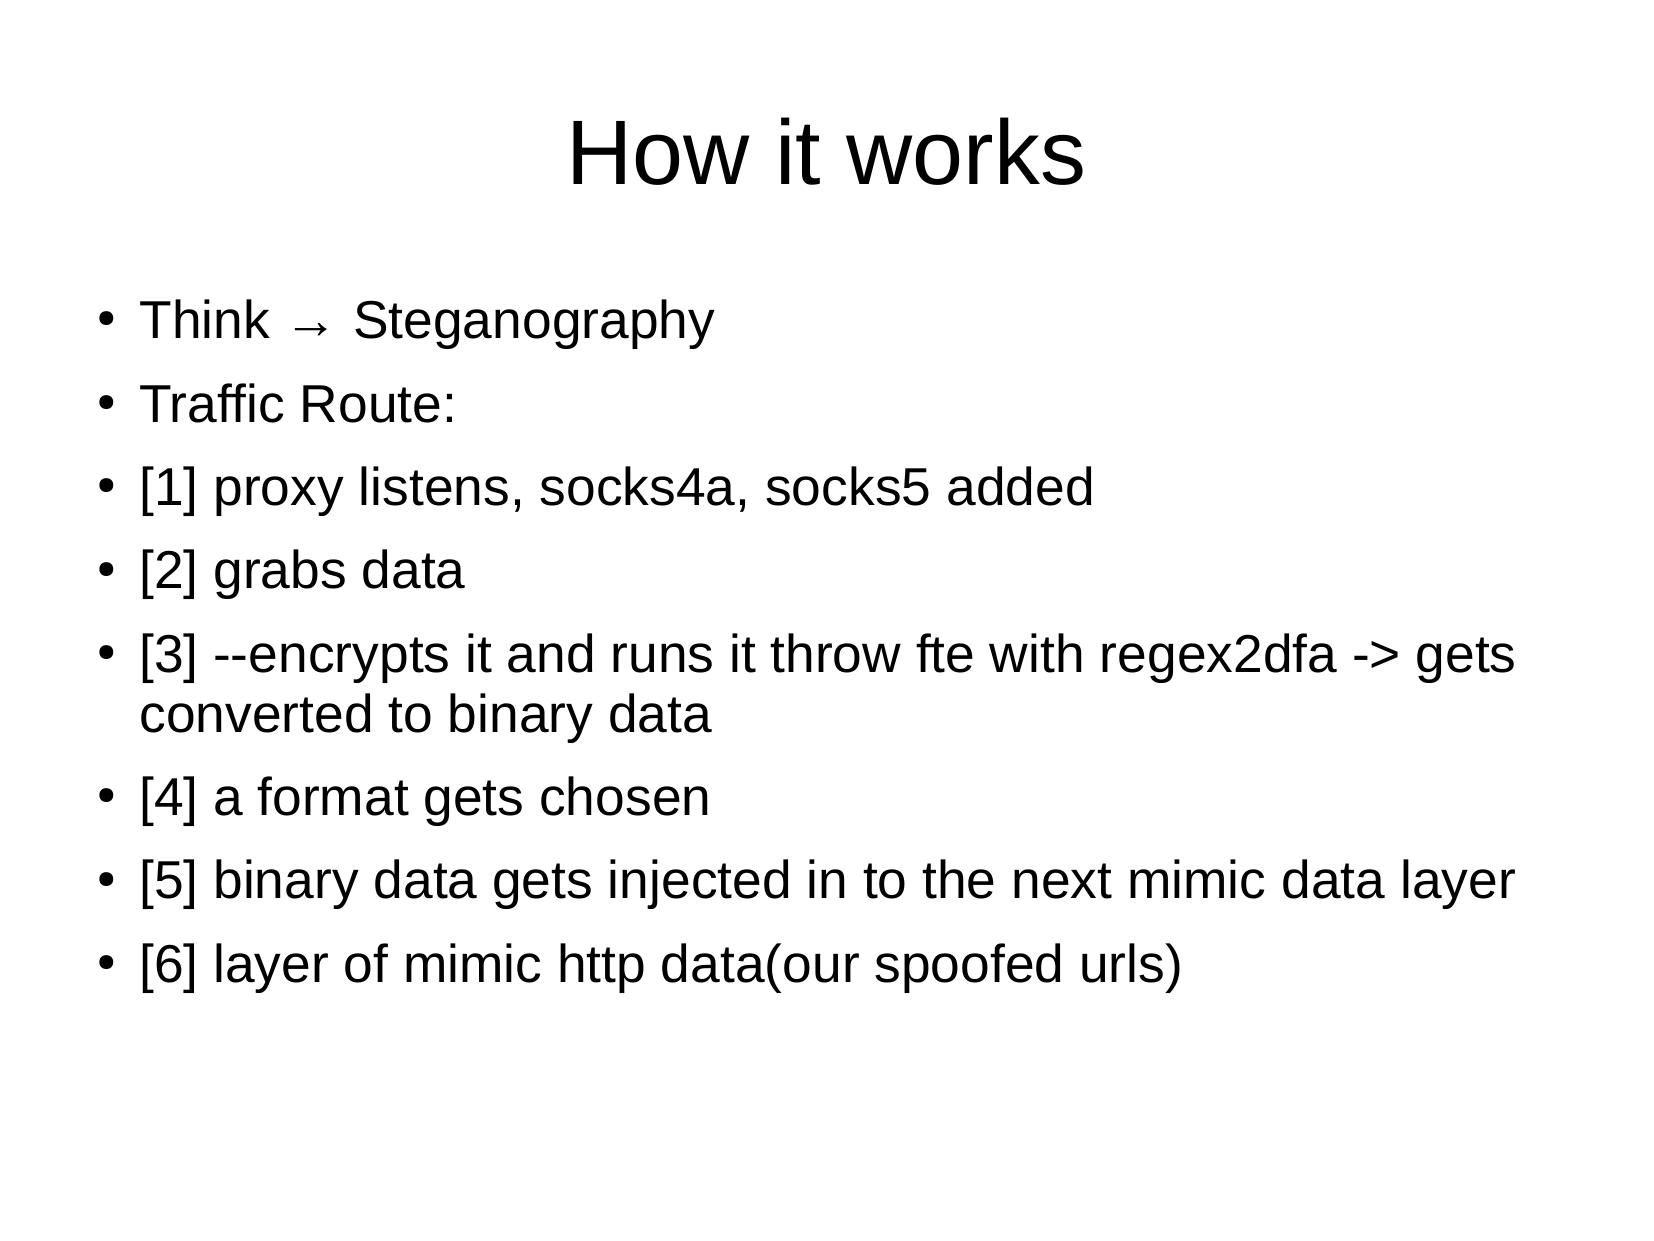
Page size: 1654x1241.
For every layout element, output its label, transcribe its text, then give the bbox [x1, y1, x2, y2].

list Think → Steganography Traffic Route: [1] proxy listens, socks4a, socks5 added [2] grabs data [3] --encrypts it and runs it throw fte with regex2dfa -> gets converted to binary data [4] a format gets chosen [5] binary data gets injected in to the next mimic data layer [6] layer of mimic http data(our spoofed urls) [82, 290, 1571, 1010]
title How it works [82, 49, 1571, 257]
